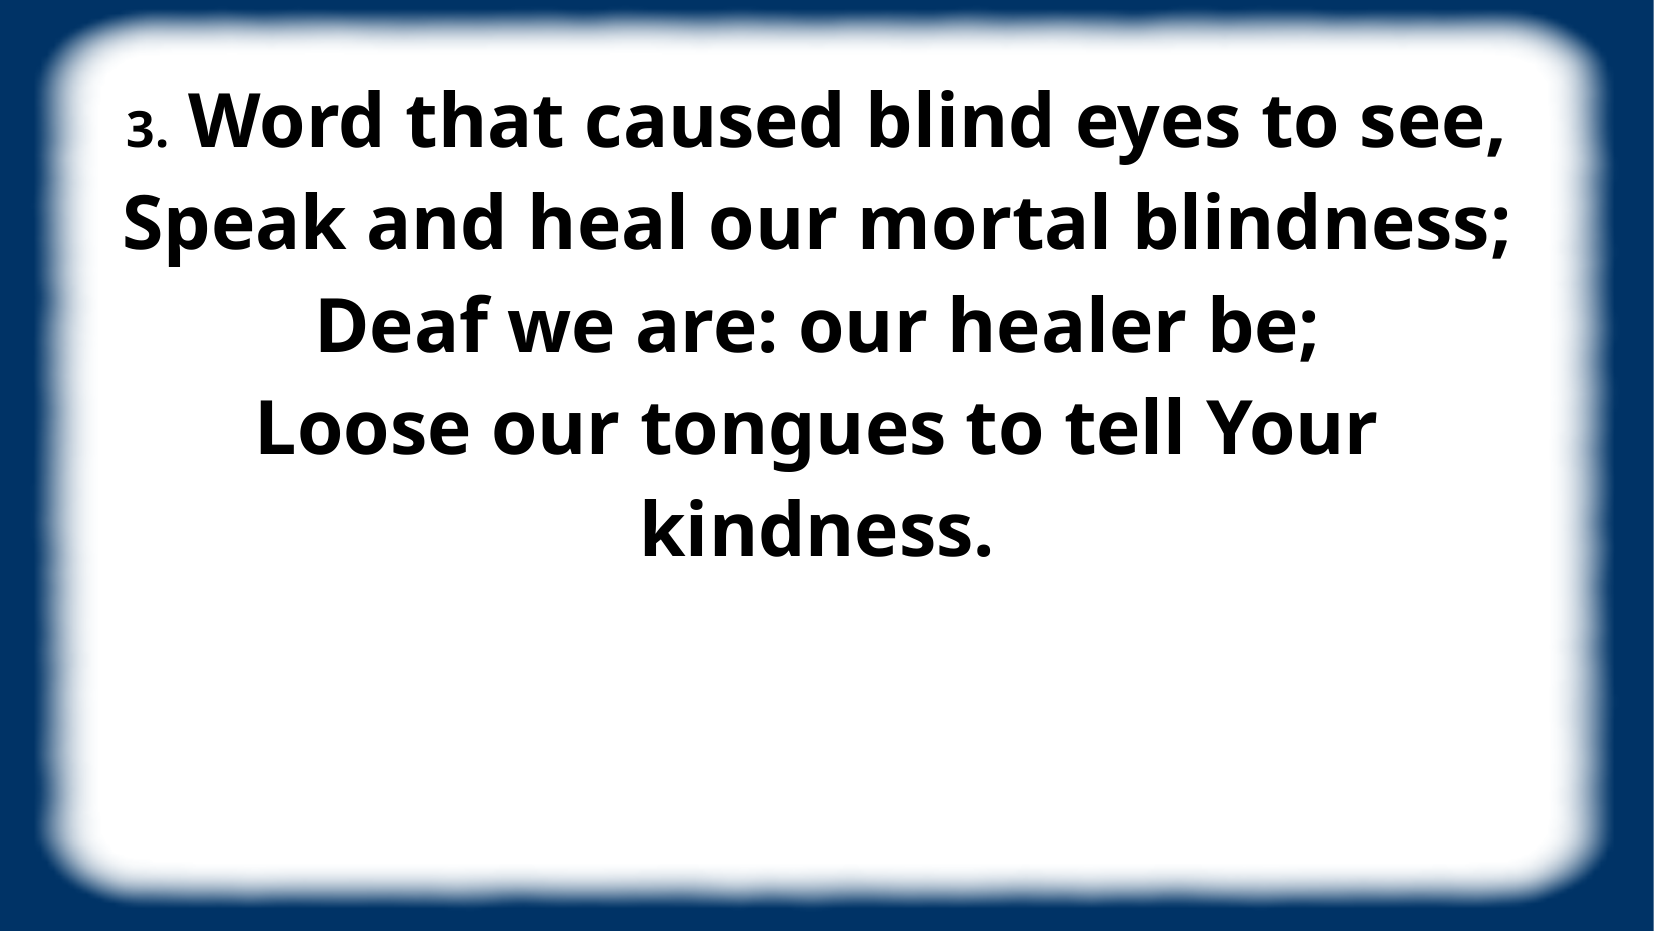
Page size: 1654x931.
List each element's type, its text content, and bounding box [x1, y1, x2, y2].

text_box 3. Word that caused blind eyes to see, Speak and heal our mortal blindness; Deaf we are: our healer be; Loose our tongues to tell Your kindness. [90, 60, 1546, 511]
picture [0, 0, 1654, 931]
